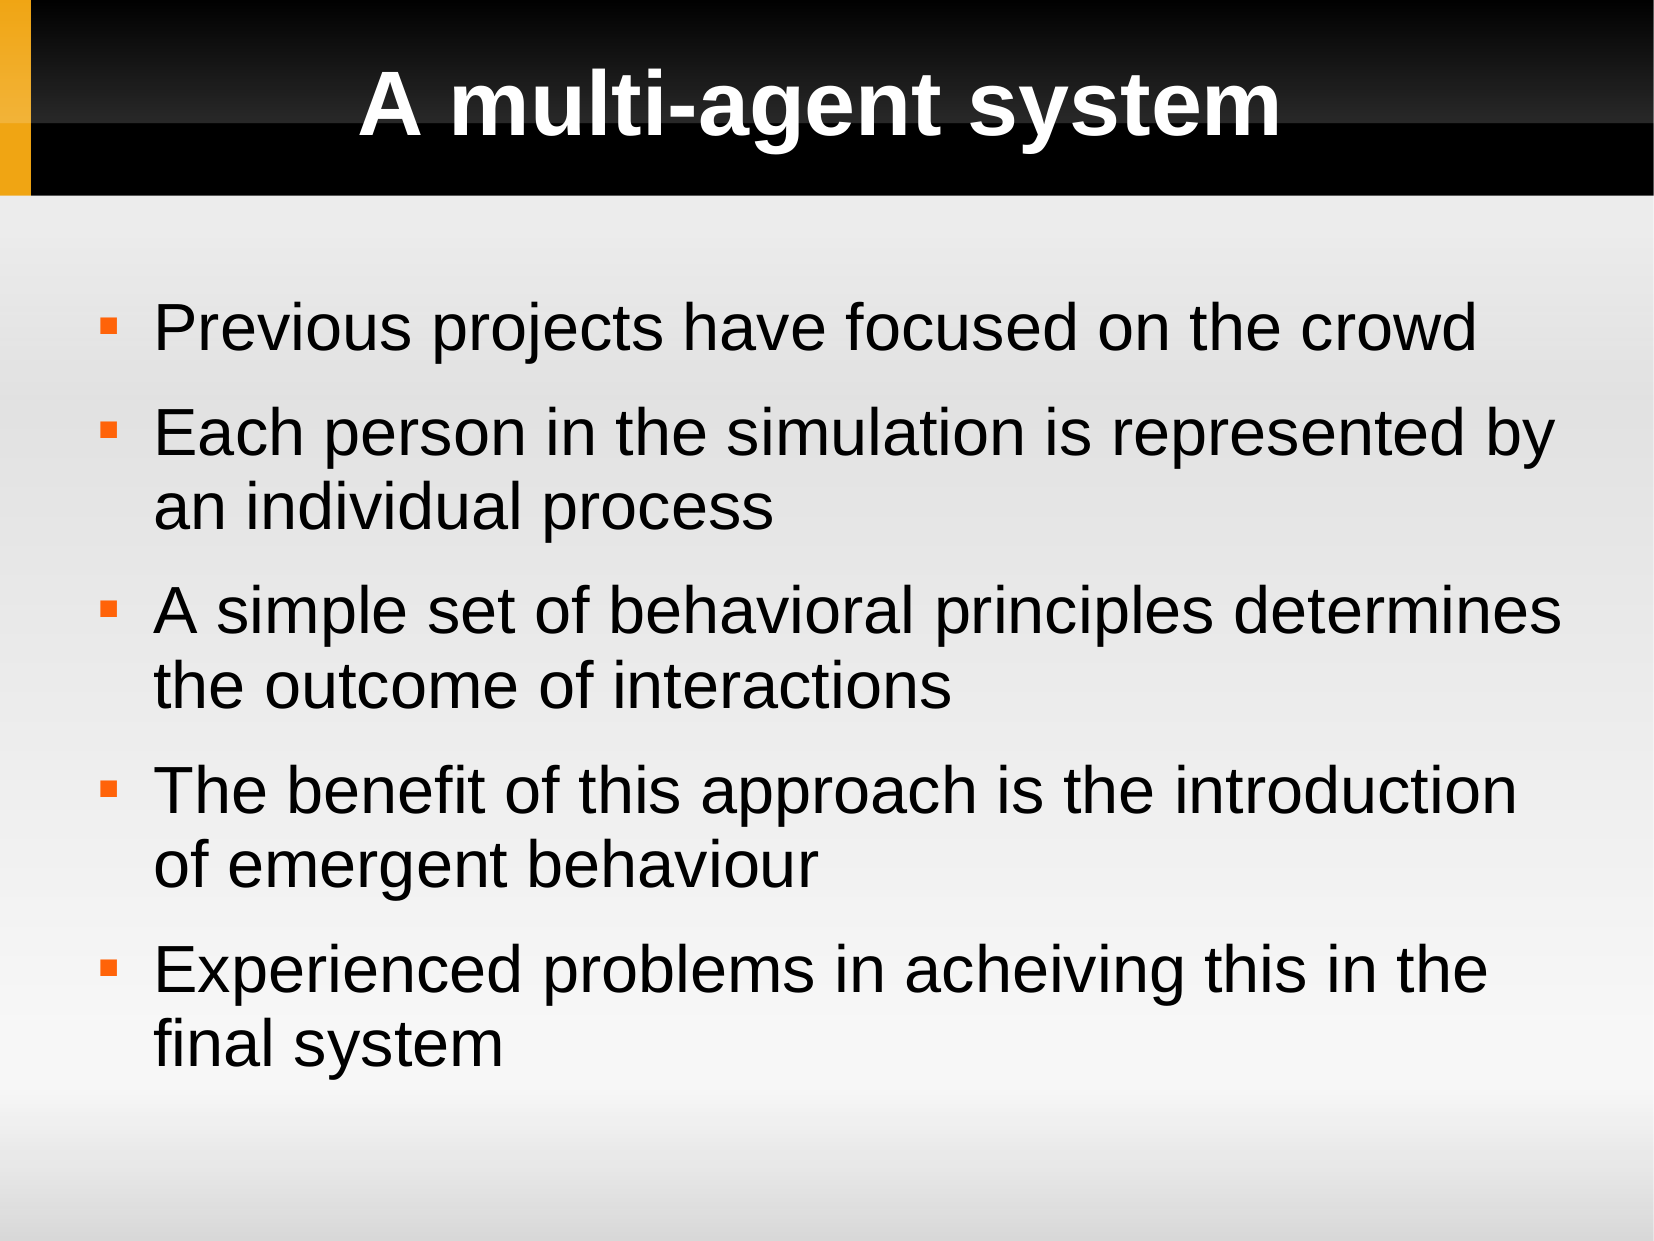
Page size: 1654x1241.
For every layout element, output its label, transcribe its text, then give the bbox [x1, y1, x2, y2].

title A multi-agent system [76, 0, 1565, 208]
picture [0, 0, 1654, 1241]
list Previous projects have focused on the crowd Each person in the simulation is represented by an individual process A simple set of behavioral principles determines the outcome of interactions The benefit of this approach is the introduction of emergent behaviour Experienced problems in acheiving this in the final system [82, 290, 1571, 1109]
